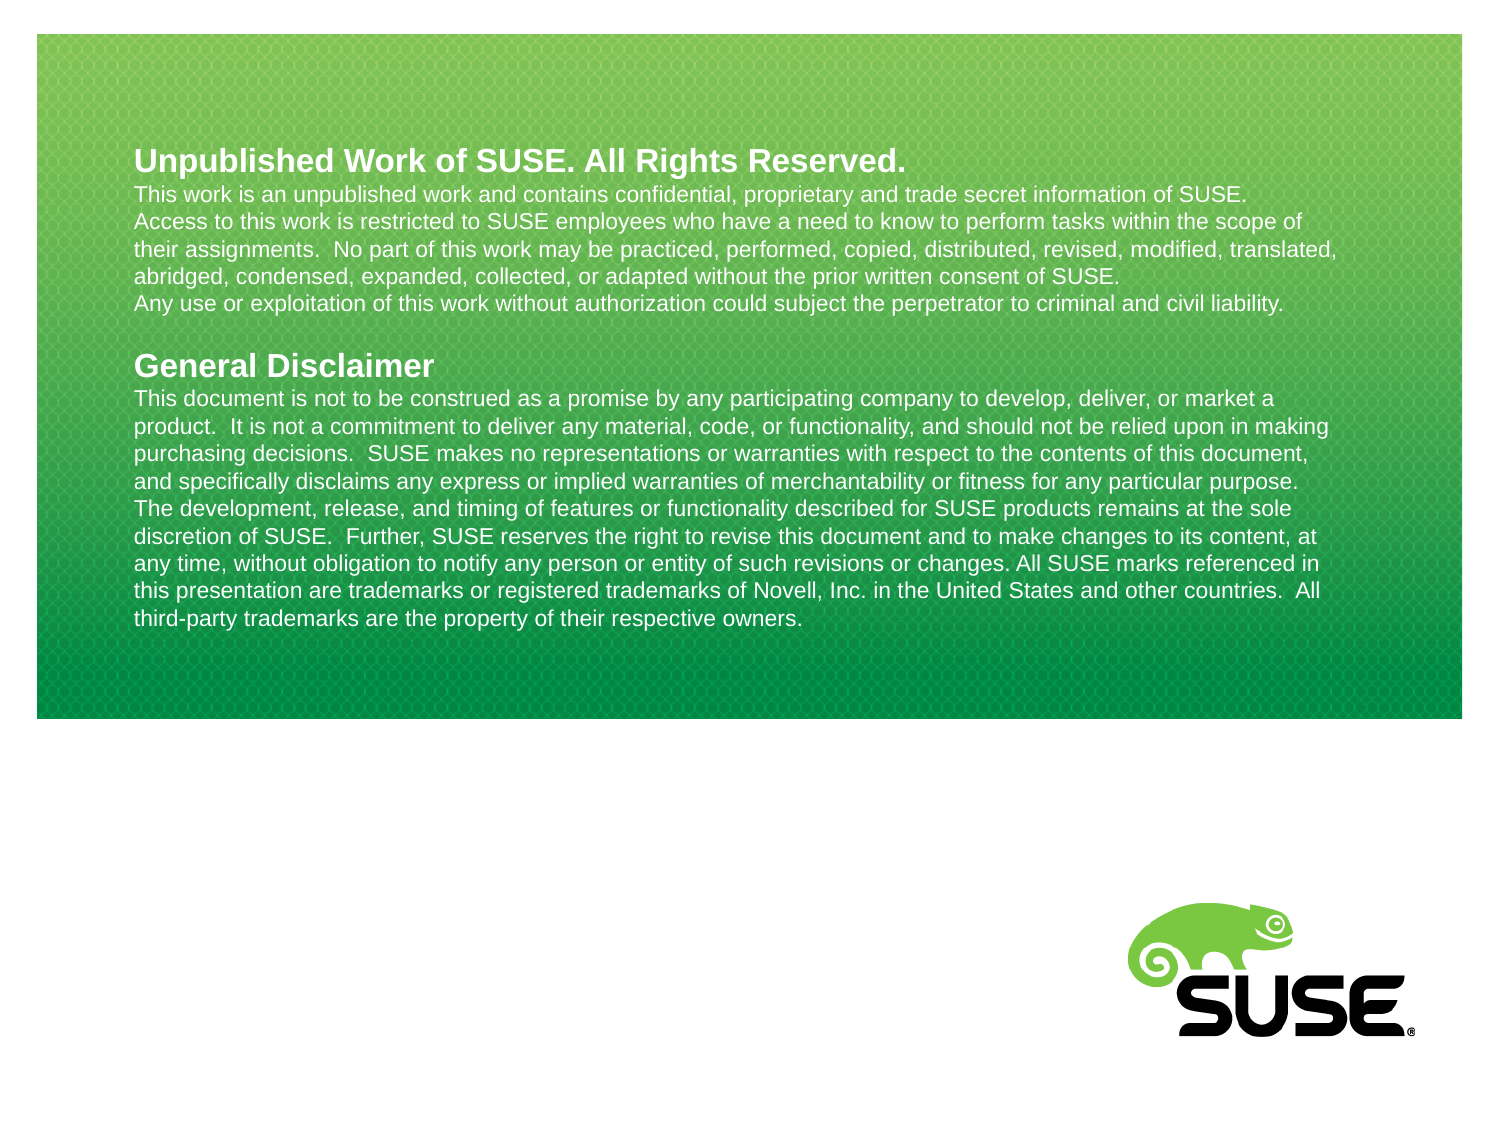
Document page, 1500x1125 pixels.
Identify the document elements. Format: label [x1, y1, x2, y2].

picture [1128, 903, 1415, 1037]
picture [37, 34, 1463, 719]
